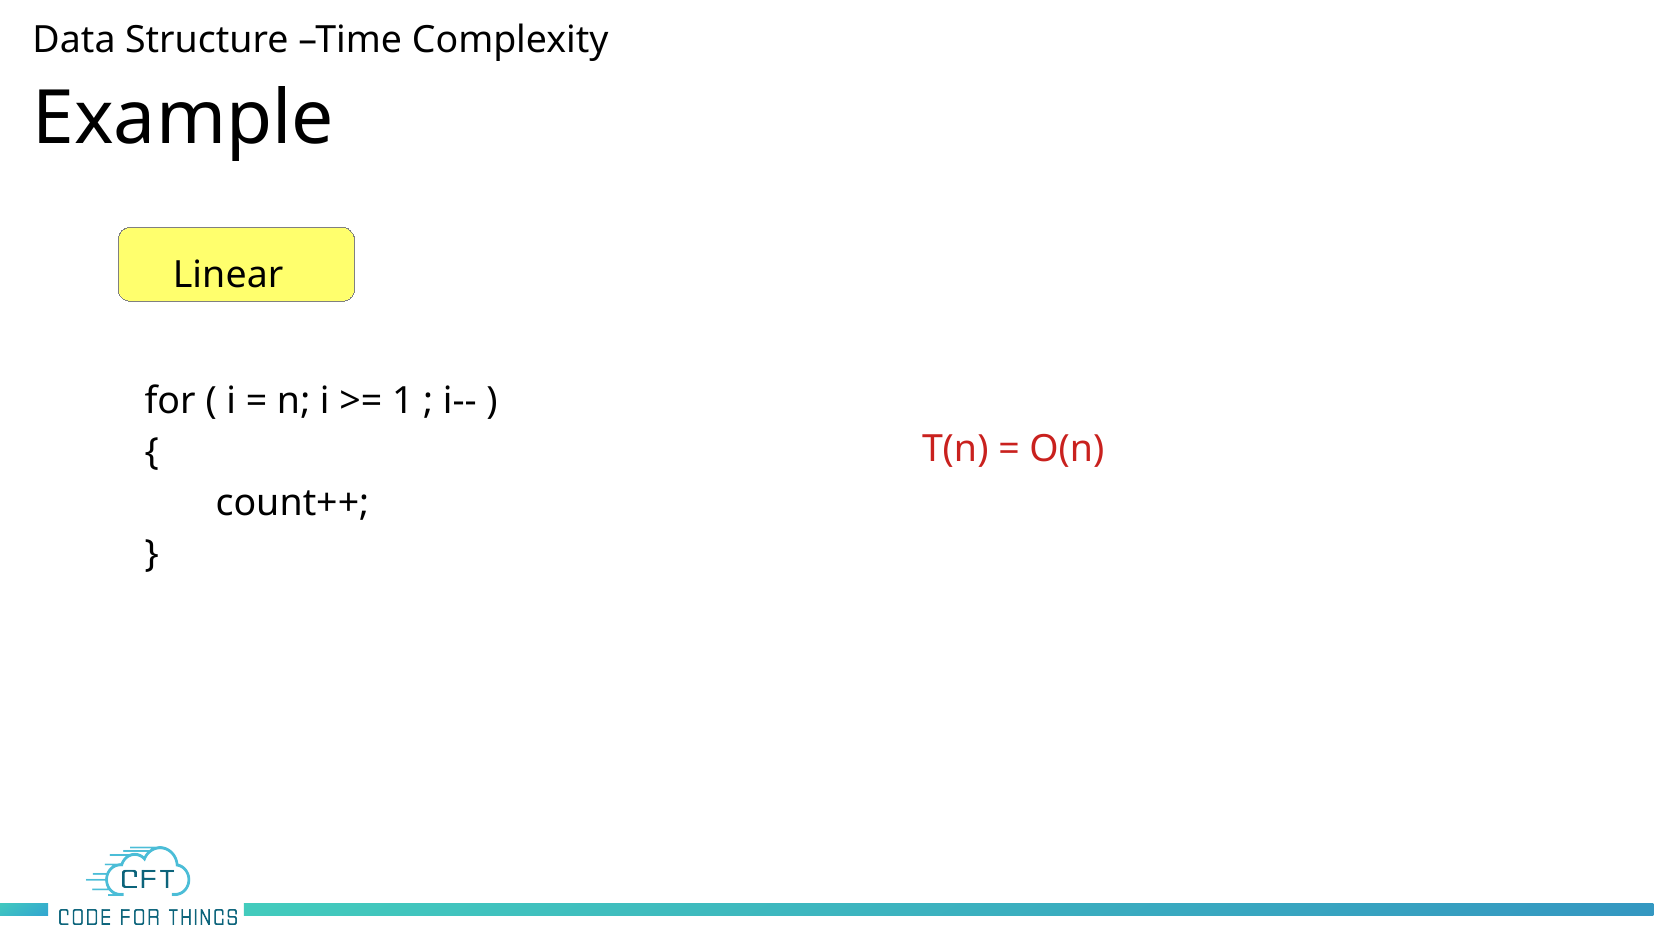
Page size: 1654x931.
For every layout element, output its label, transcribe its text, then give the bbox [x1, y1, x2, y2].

text_box for ( i = n; i >= 1 ; i-- ) { count++; } [94, 366, 662, 556]
picture [59, 846, 237, 925]
text_box T(n) = O(n) [897, 414, 1193, 473]
title Data Structure –Time Complexity Example [32, 12, 1184, 166]
text_box Linear [158, 239, 308, 299]
text_box [118, 227, 355, 302]
